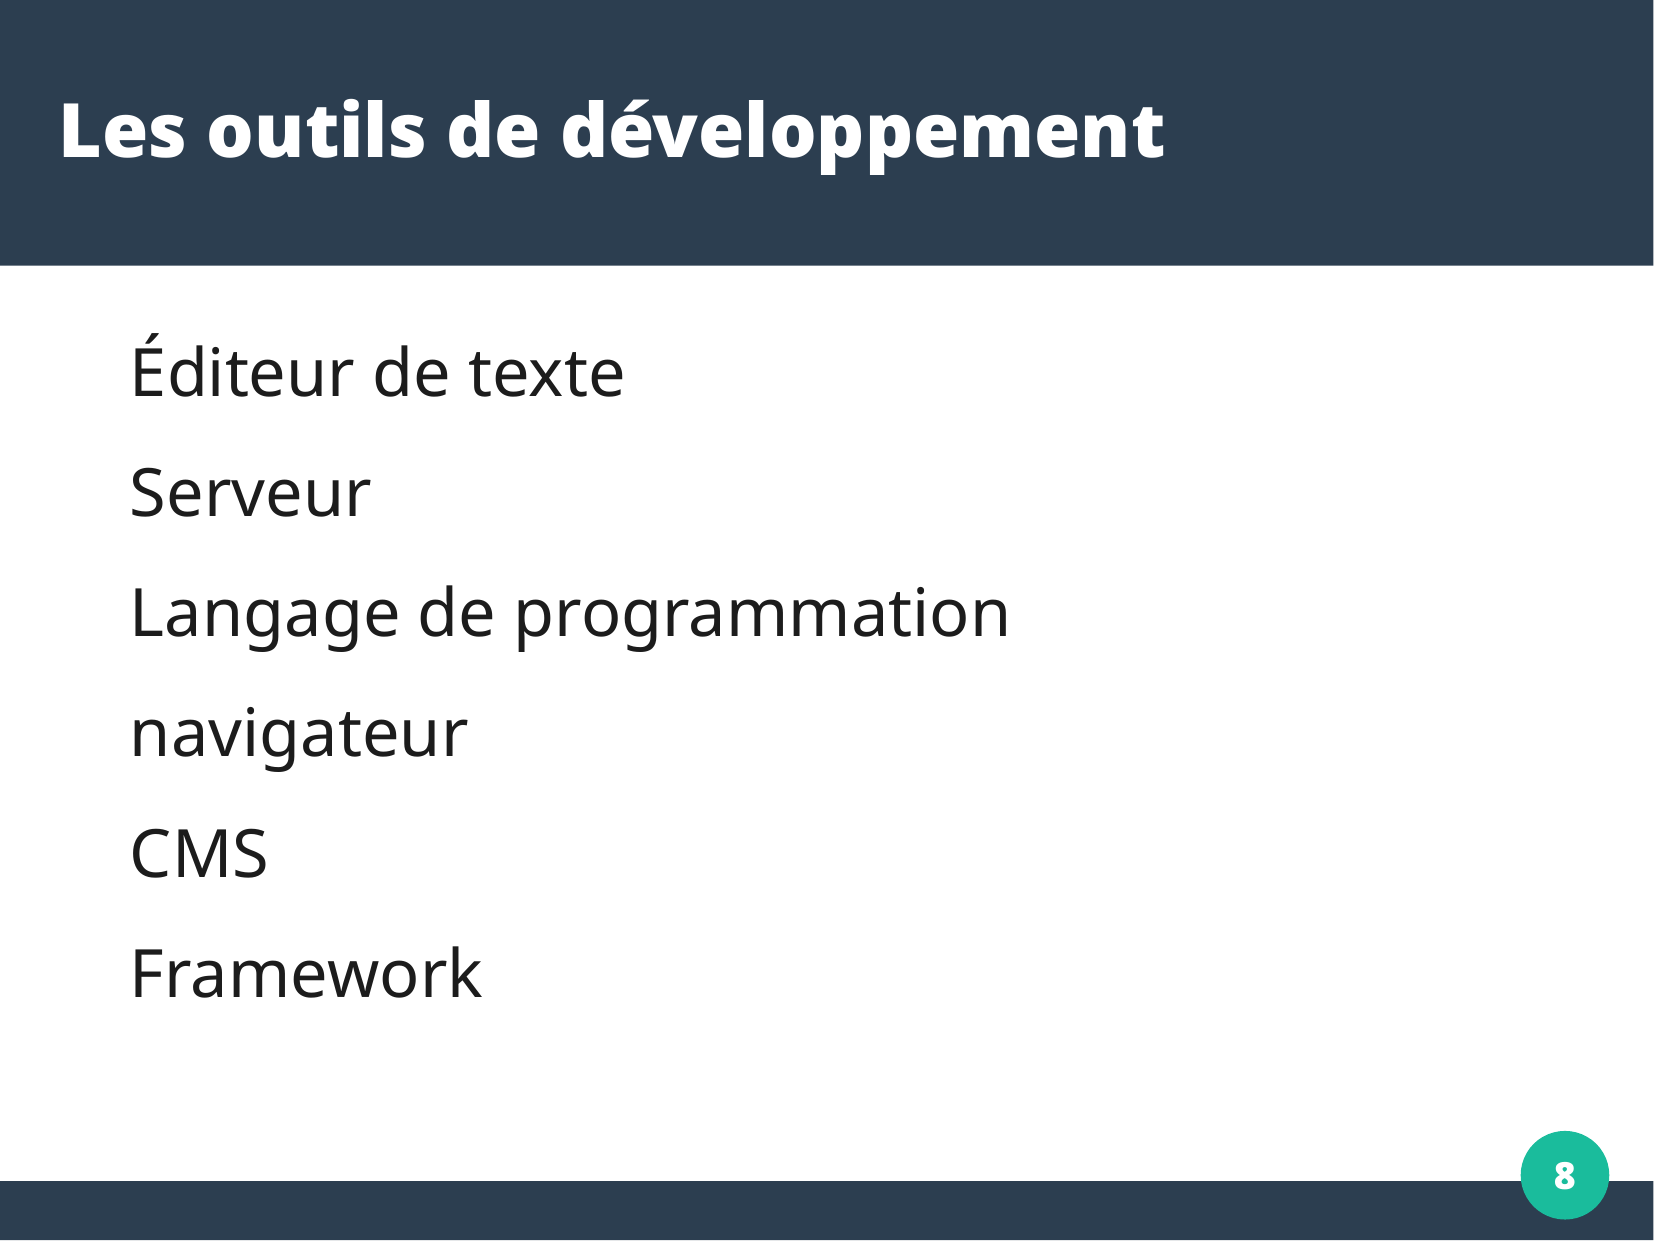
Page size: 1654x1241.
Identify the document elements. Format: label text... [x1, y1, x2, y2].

title Les outils de développement [59, 49, 1595, 207]
list Éditeur de texte Serveur Langage de programmation navigateur CMS Framework [59, 324, 1595, 1152]
